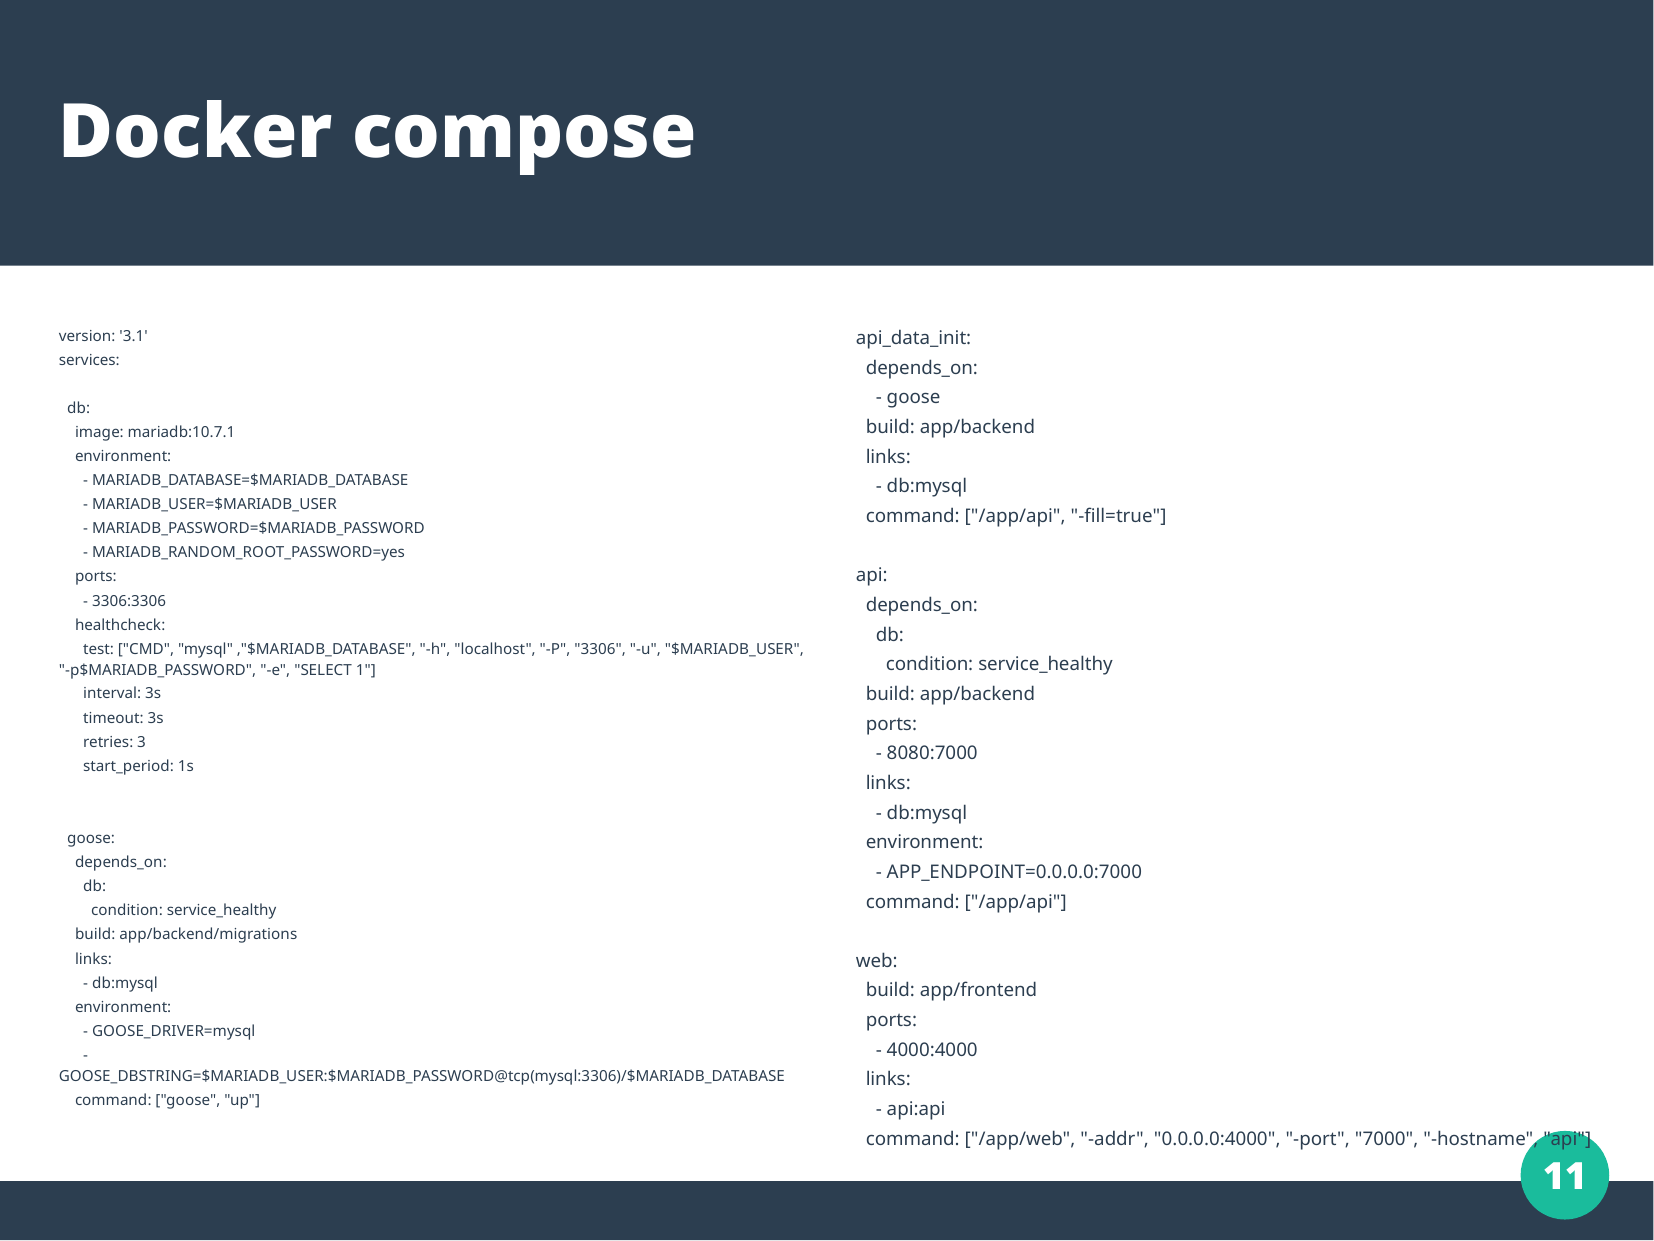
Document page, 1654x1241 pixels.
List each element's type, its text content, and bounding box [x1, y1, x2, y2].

list version: '3.1' services: db: image: mariadb:10.7.1 environment: - MARIADB_DATABASE=$MARIADB_DATABASE - MARIADB_USER=$MARIADB_USER - MARIADB_PASSWORD=$MARIADB_PASSWORD - MARIADB_RANDOM_ROOT_PASSWORD=yes ports: - 3306:3306 healthcheck: test: ["CMD", "mysql" ,"$MARIADB_DATABASE", "-h", "localhost", "-P", "3306", "-u", "$MARIADB_USER", "-p$MARIADB_PASSWORD", "-e", "SELECT 1"] interval: 3s timeout: 3s retries: 3 start_period: 1s goose: depends_on: db: condition: service_healthy build: app/backend/migrations links: - db:mysql environment: - GOOSE_DRIVER=mysql - GOOSE_DBSTRING=$MARIADB_USER:$MARIADB_PASSWORD@tcp(mysql:3306)/$MARIADB_DATABASE command: ["goose", "up"] [59, 324, 809, 1152]
title Docker compose [59, 49, 1595, 207]
list api_data_init: depends_on: - goose build: app/backend links: - db:mysql command: ["/app/api", "-fill=true"] api: depends_on: db: condition: service_healthy build: app/backend ports: - 8080:7000 links: - db:mysql environment: - APP_ENDPOINT=0.0.0.0:7000 command: ["/app/api"] web: build: app/frontend ports: - 4000:4000 links: - api:api command: ["/app/web", "-addr", "0.0.0.0:4000", "-port", "7000", "-hostname", "api"] [845, 324, 1596, 1152]
